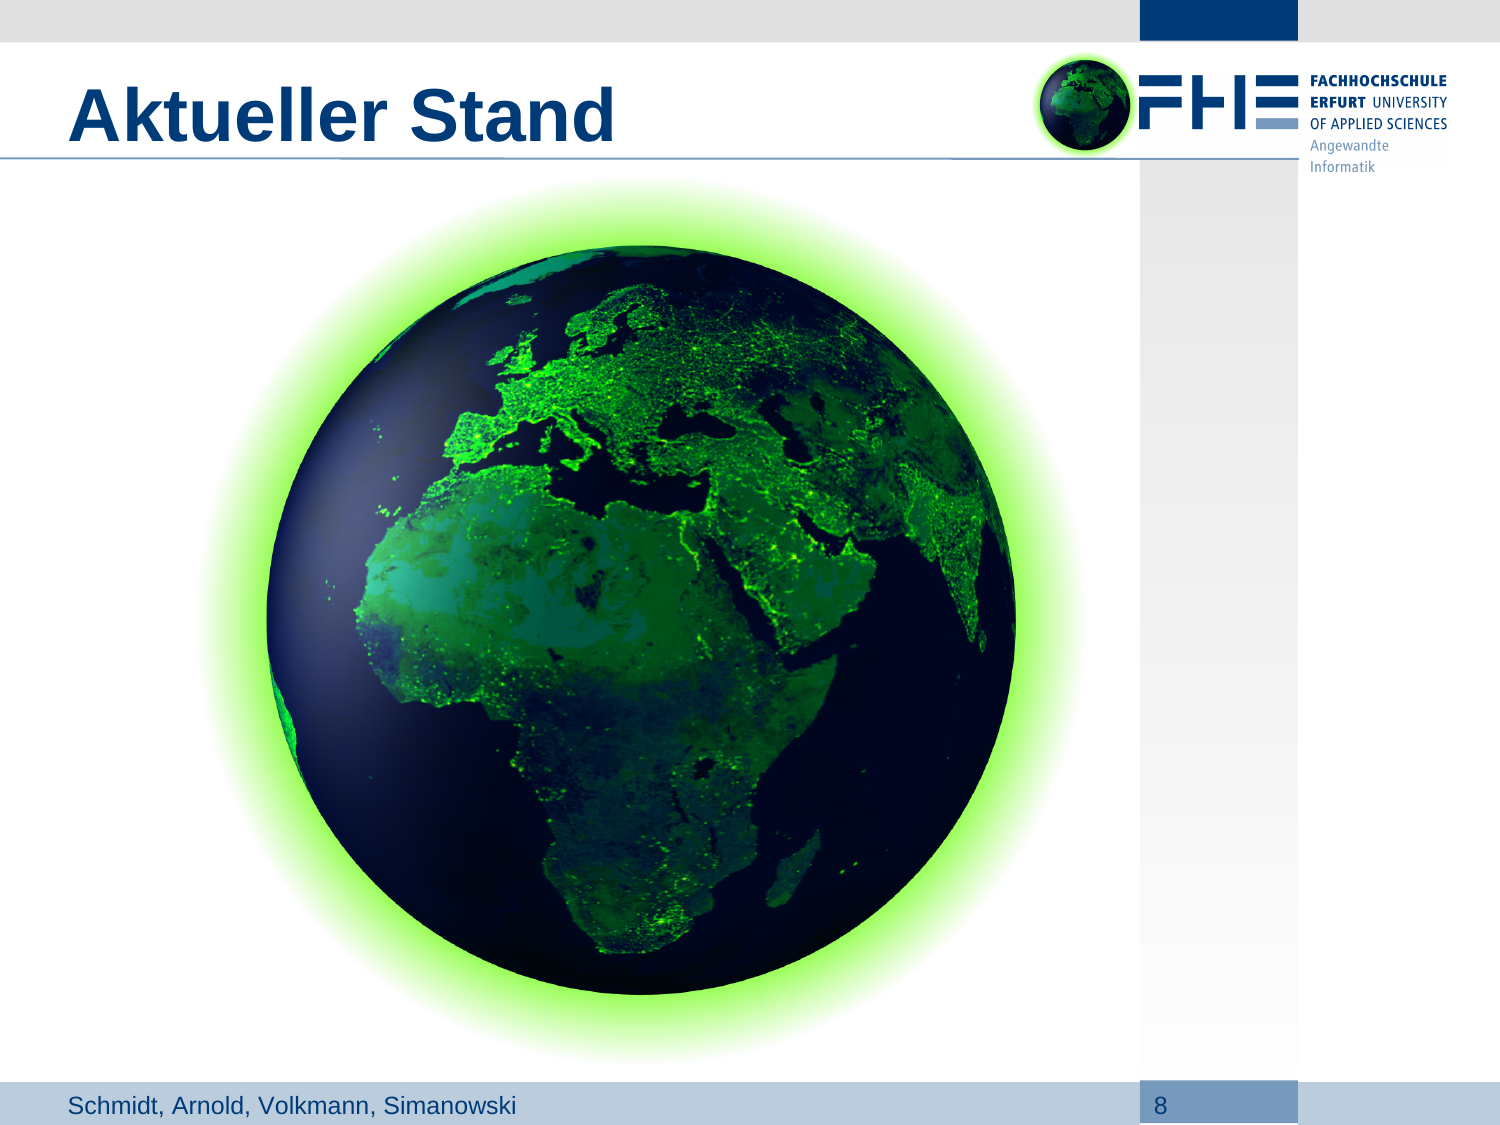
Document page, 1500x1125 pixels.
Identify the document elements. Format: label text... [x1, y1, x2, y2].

picture [1030, 75, 1447, 172]
title Aktueller Stand [53, 58, 1140, 142]
picture [1030, 50, 1140, 58]
picture [185, 164, 1096, 1075]
